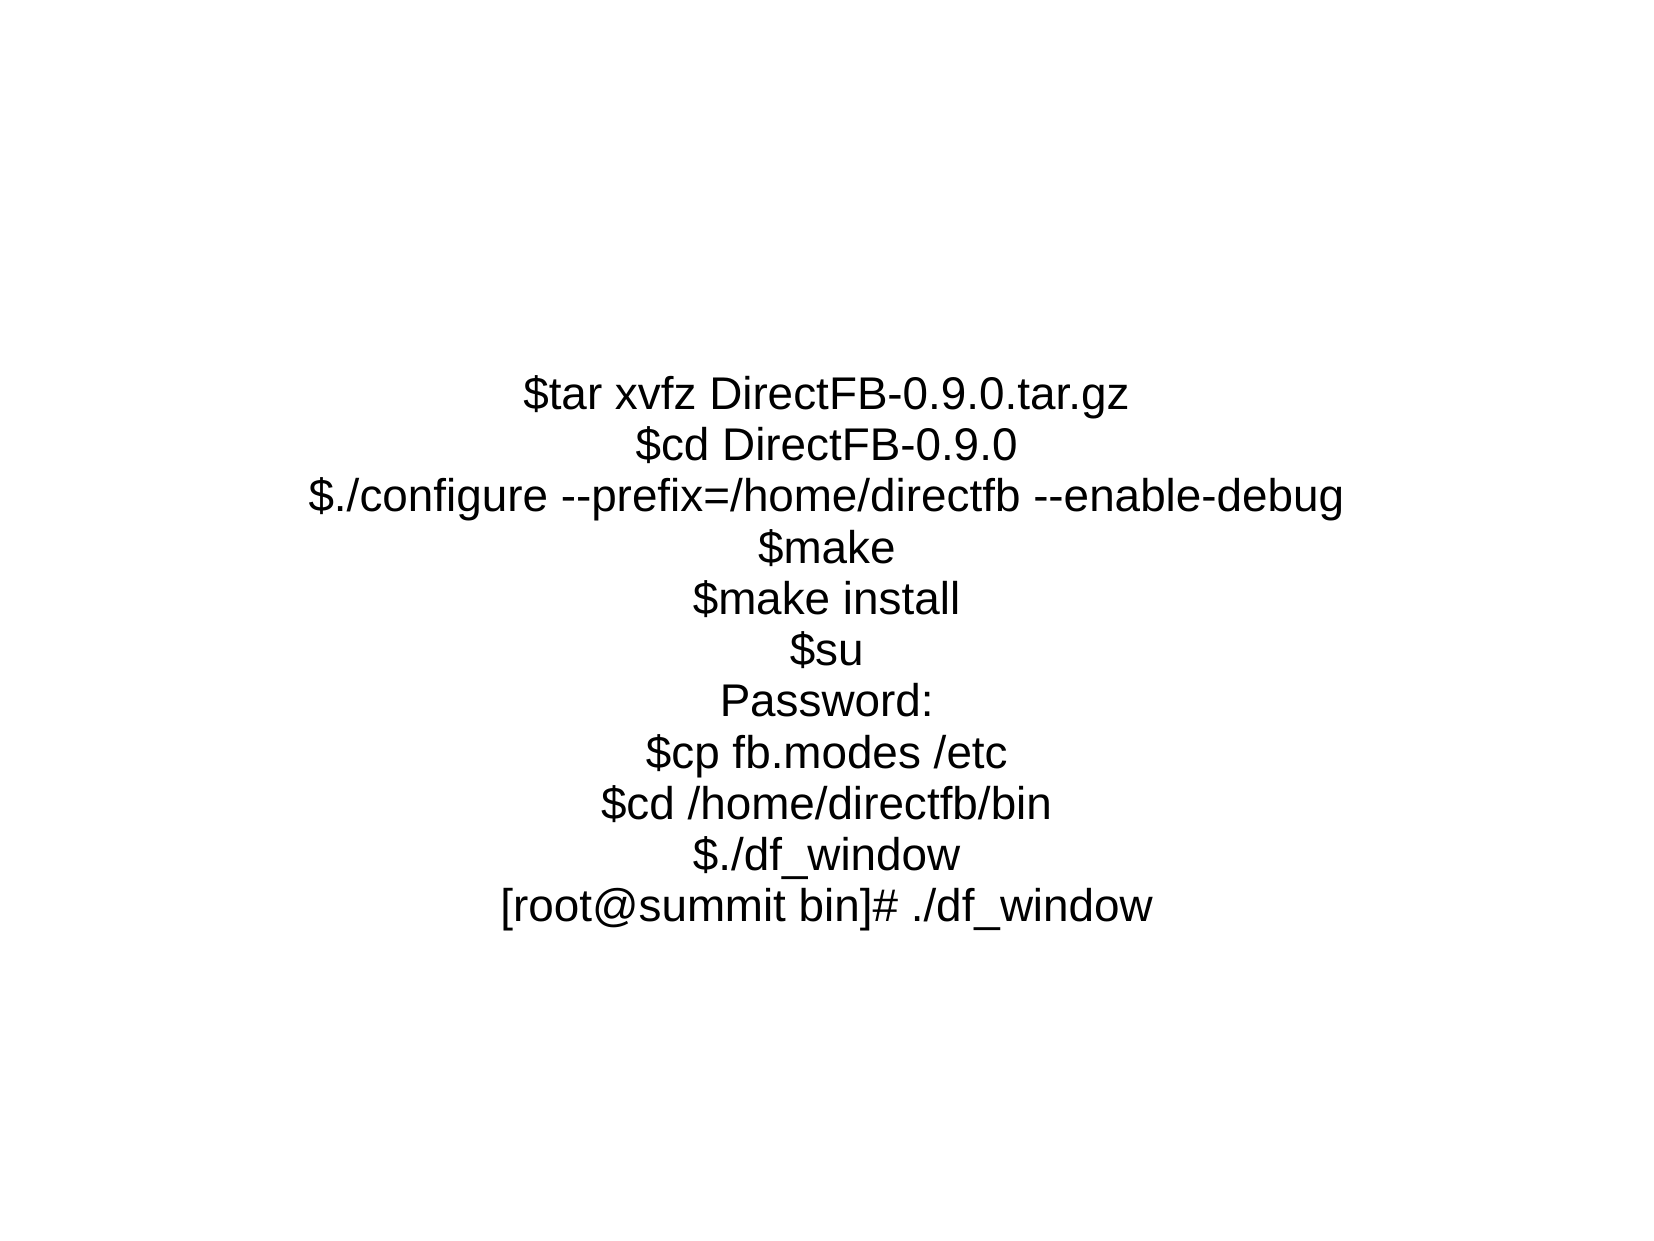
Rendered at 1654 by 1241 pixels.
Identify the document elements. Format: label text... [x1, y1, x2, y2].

subtitle $tar xvfz DirectFB-0.9.0.tar.gz $cd DirectFB-0.9.0 $./configure --prefix=/home/directfb --enable-debug $make $make install $su Password: $cp fb.modes /etc $cd /home/directfb/bin $./df_window [root@summit bin]# ./df_window [82, 290, 1571, 1010]
